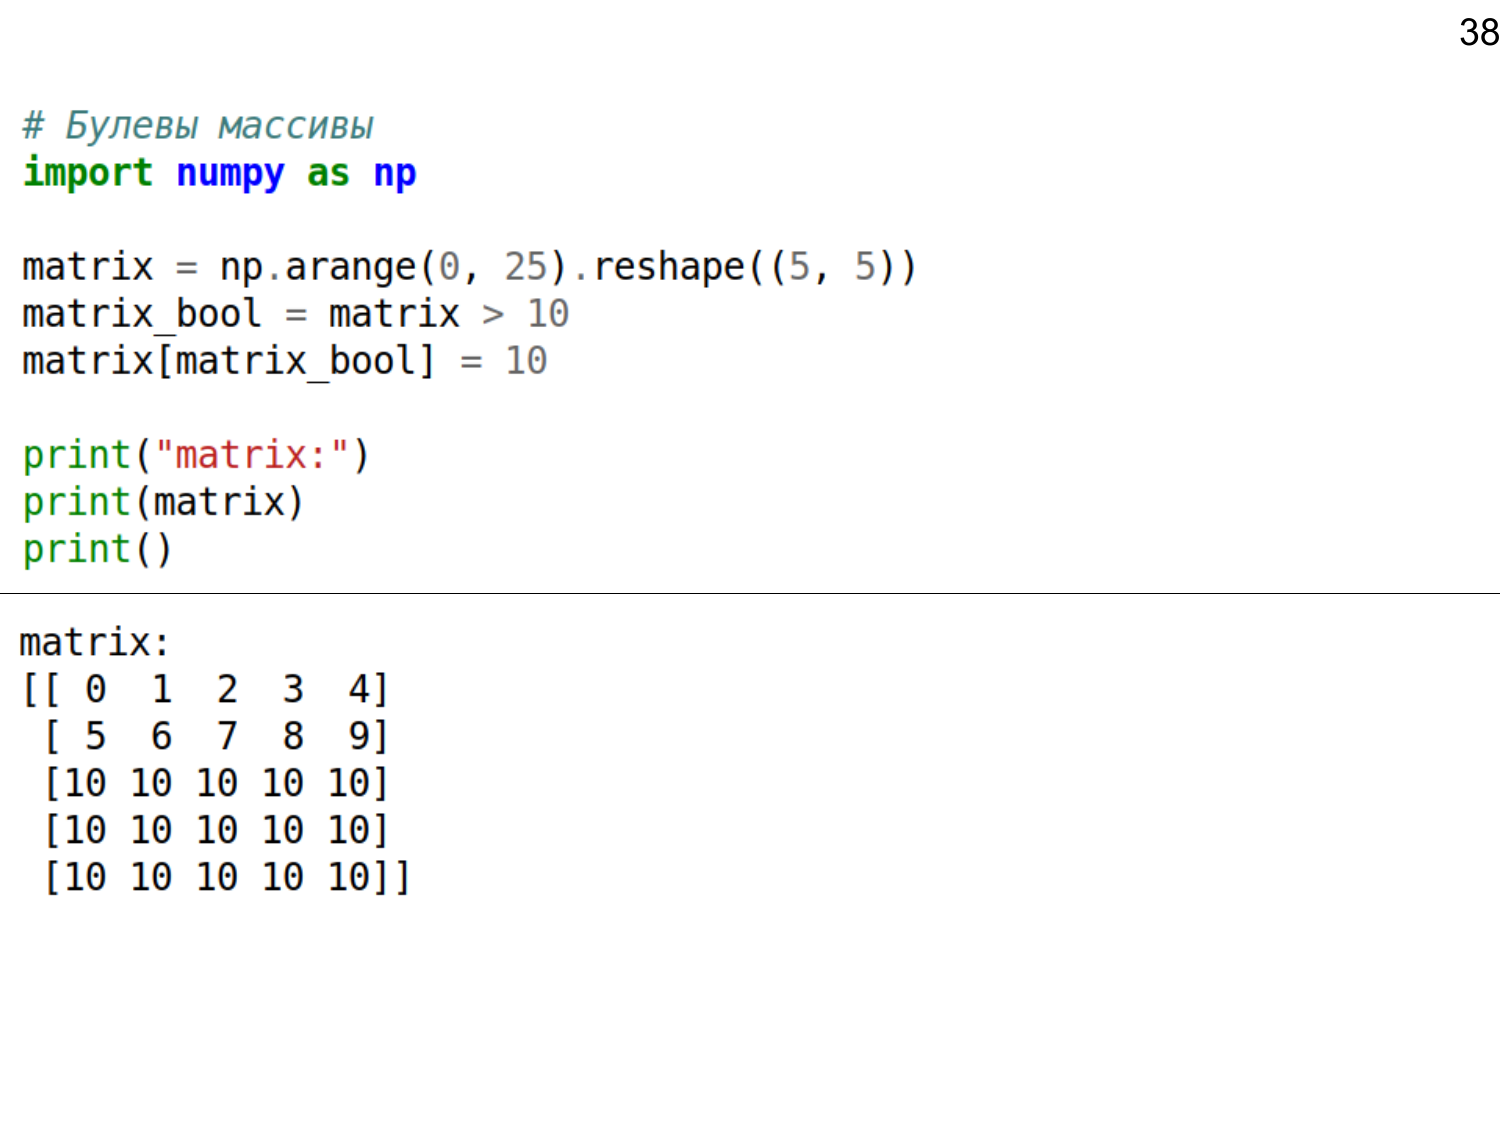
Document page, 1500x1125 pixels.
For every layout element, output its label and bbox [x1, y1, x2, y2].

picture [13, 98, 925, 578]
picture [5, 618, 422, 914]
